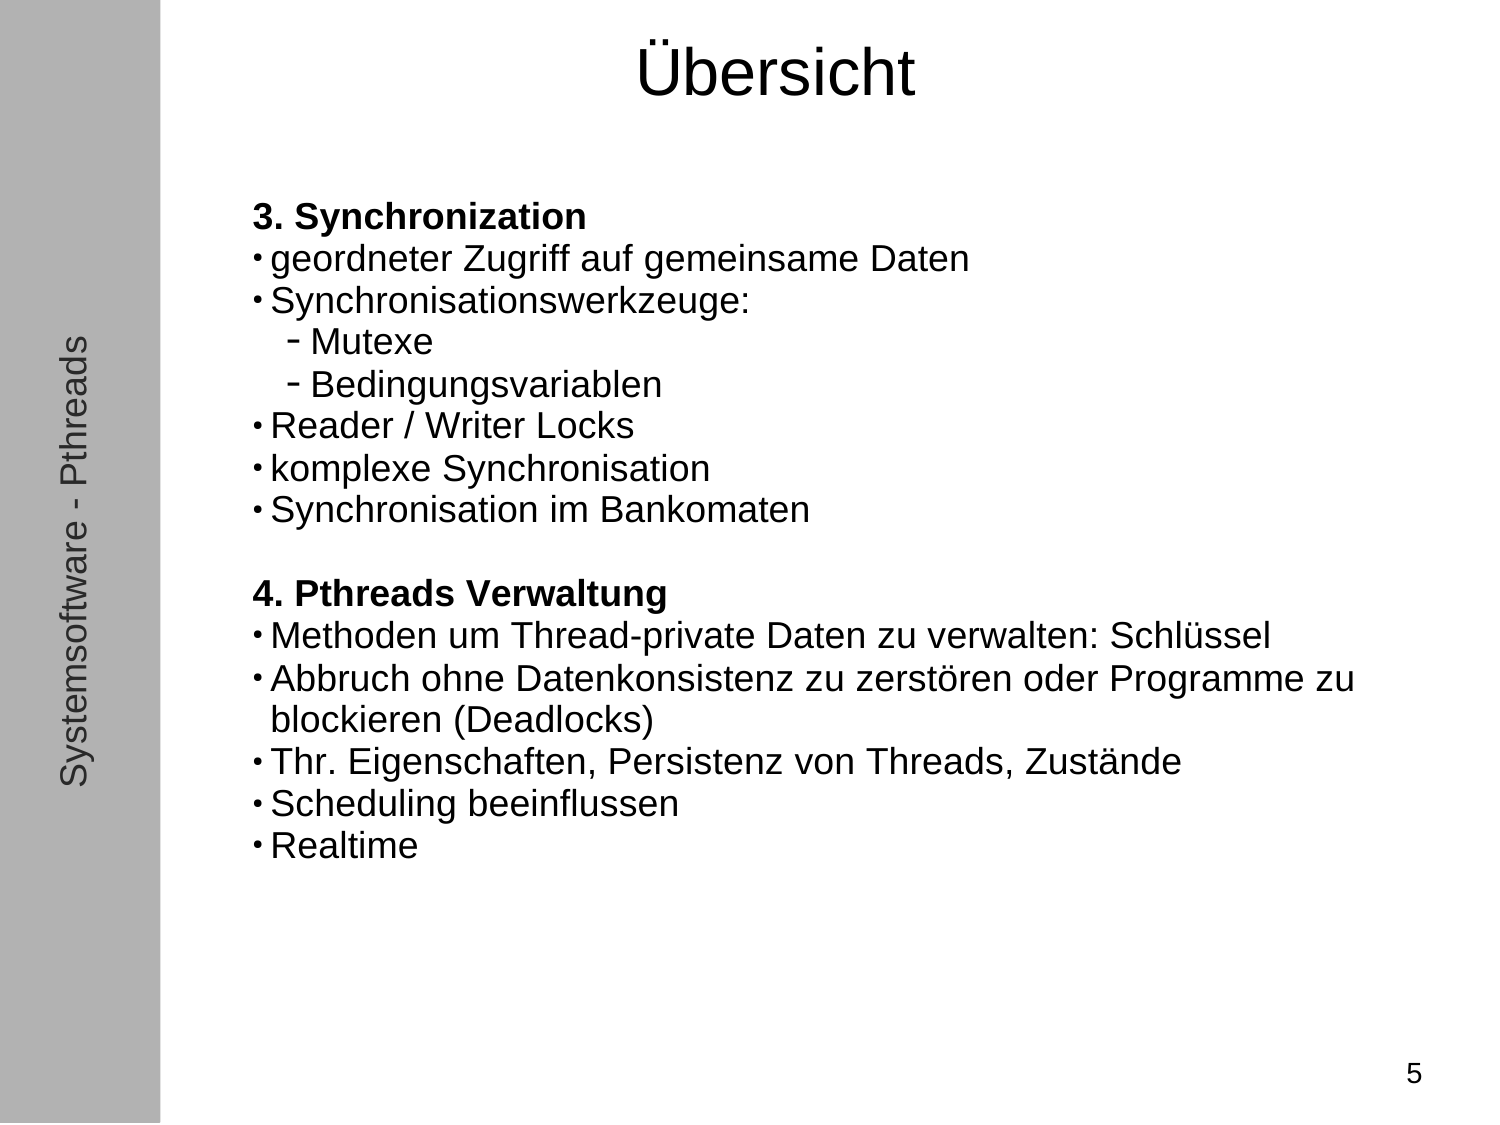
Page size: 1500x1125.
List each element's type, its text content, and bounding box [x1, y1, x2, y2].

text_box <number> [1406, 1057, 1500, 1106]
text_box Übersicht [601, 27, 950, 123]
text_box 3. Synchronization geordneter Zugriff auf gemeinsame Daten Synchronisationswerkzeuge: Mutexe Bedingungsvariablen Reader / Writer Locks komplexe Synchronisation Synchronisation im Bankomaten 4. Pthreads Verwaltung Methoden um Thread-private Daten zu verwalten: Schlüssel Abbruch ohne Datenkonsistenz zu zerstören oder Programme zu blockieren (Deadlocks) Thr. Eigenschaften, Persistenz von Threads, Zustände Scheduling beeinflussen Realtime [237, 187, 1448, 943]
text_box [0, 0, 160, 1123]
text_box Systemsoftware - Pthreads [47, 1, 121, 1124]
